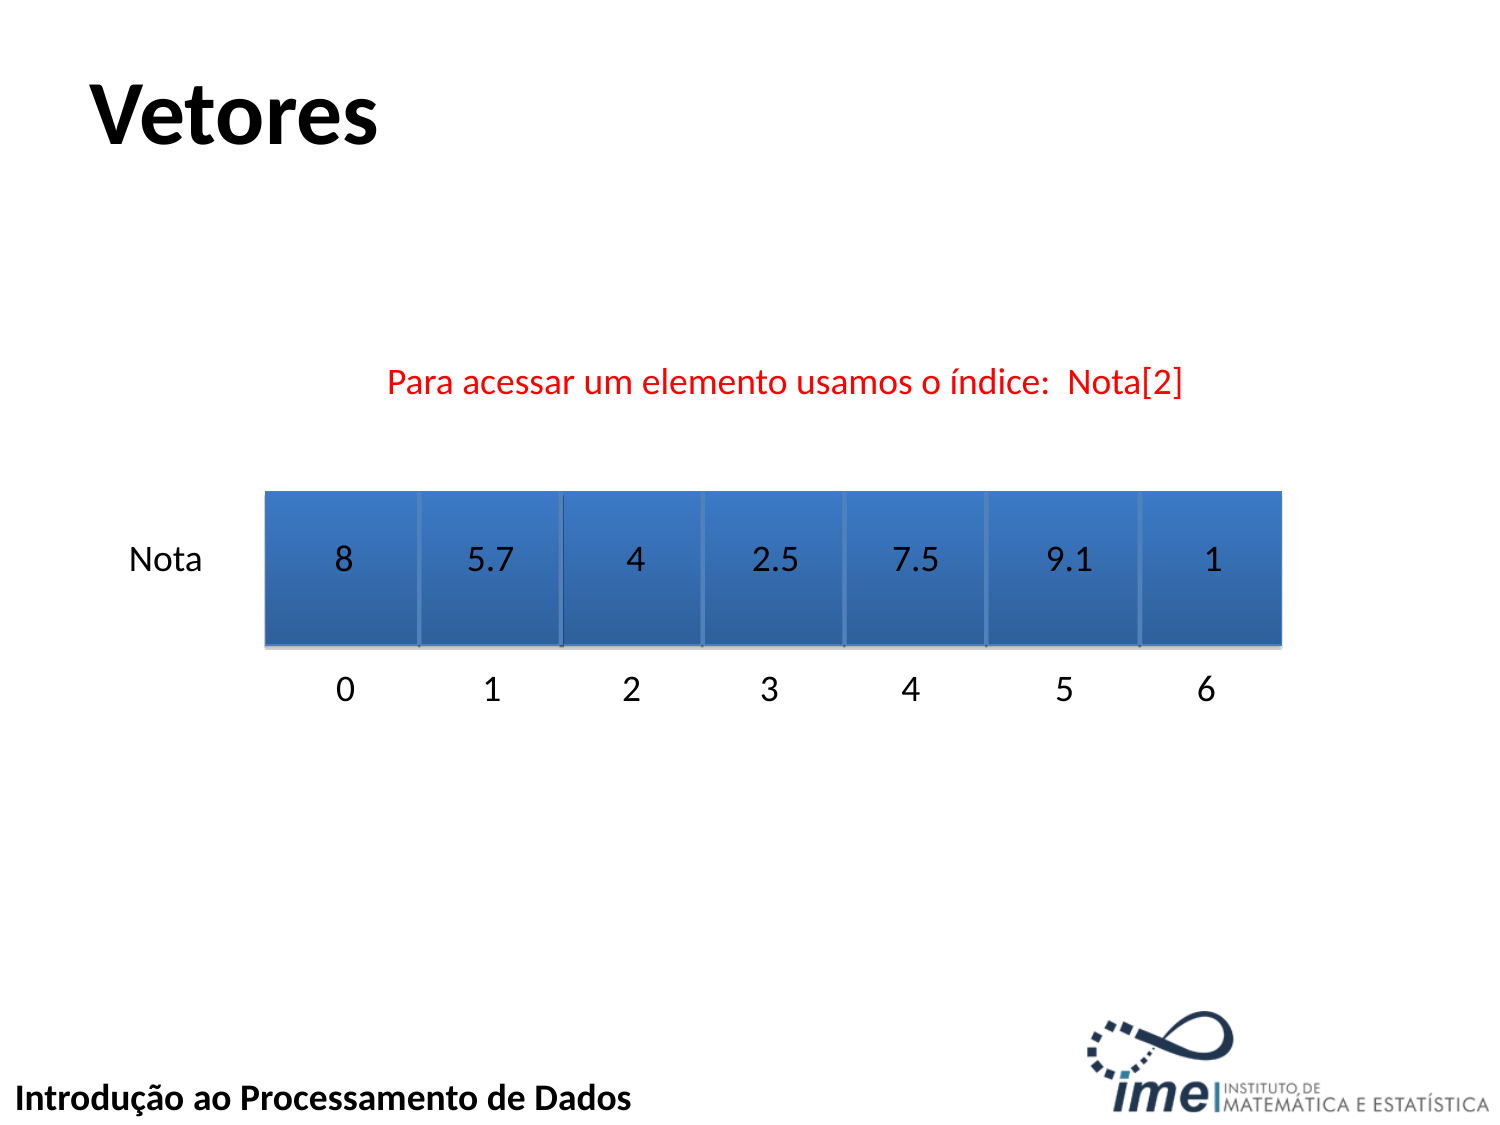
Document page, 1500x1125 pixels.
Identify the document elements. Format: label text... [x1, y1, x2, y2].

text_box 1 [467, 656, 517, 717]
text_box 8 [319, 527, 369, 587]
title Vetores [75, 45, 1425, 233]
text_box [422, 491, 558, 646]
text_box 2 [607, 656, 657, 717]
text_box [564, 491, 700, 646]
text_box 6 [1182, 656, 1231, 717]
text_box 0 [321, 656, 371, 717]
text_box 4 [611, 527, 661, 587]
text_box 2.5 [737, 527, 815, 587]
text_box Nota [114, 527, 218, 587]
text_box [1142, 491, 1282, 646]
text_box 3 [745, 656, 794, 717]
text_box Para acessar um elemento usamos o índice: Nota[2] [372, 349, 1200, 410]
text_box [847, 491, 984, 646]
text_box 9.1 [1030, 527, 1108, 587]
text_box [989, 491, 1137, 646]
text_box 4 [886, 656, 936, 717]
text_box 1 [1188, 527, 1238, 587]
text_box [265, 491, 417, 646]
picture [1086, 1011, 1495, 1115]
text_box 5.7 [452, 527, 530, 587]
text_box 7.5 [877, 527, 955, 587]
text_box 5 [1040, 656, 1090, 717]
text_box [705, 491, 842, 646]
